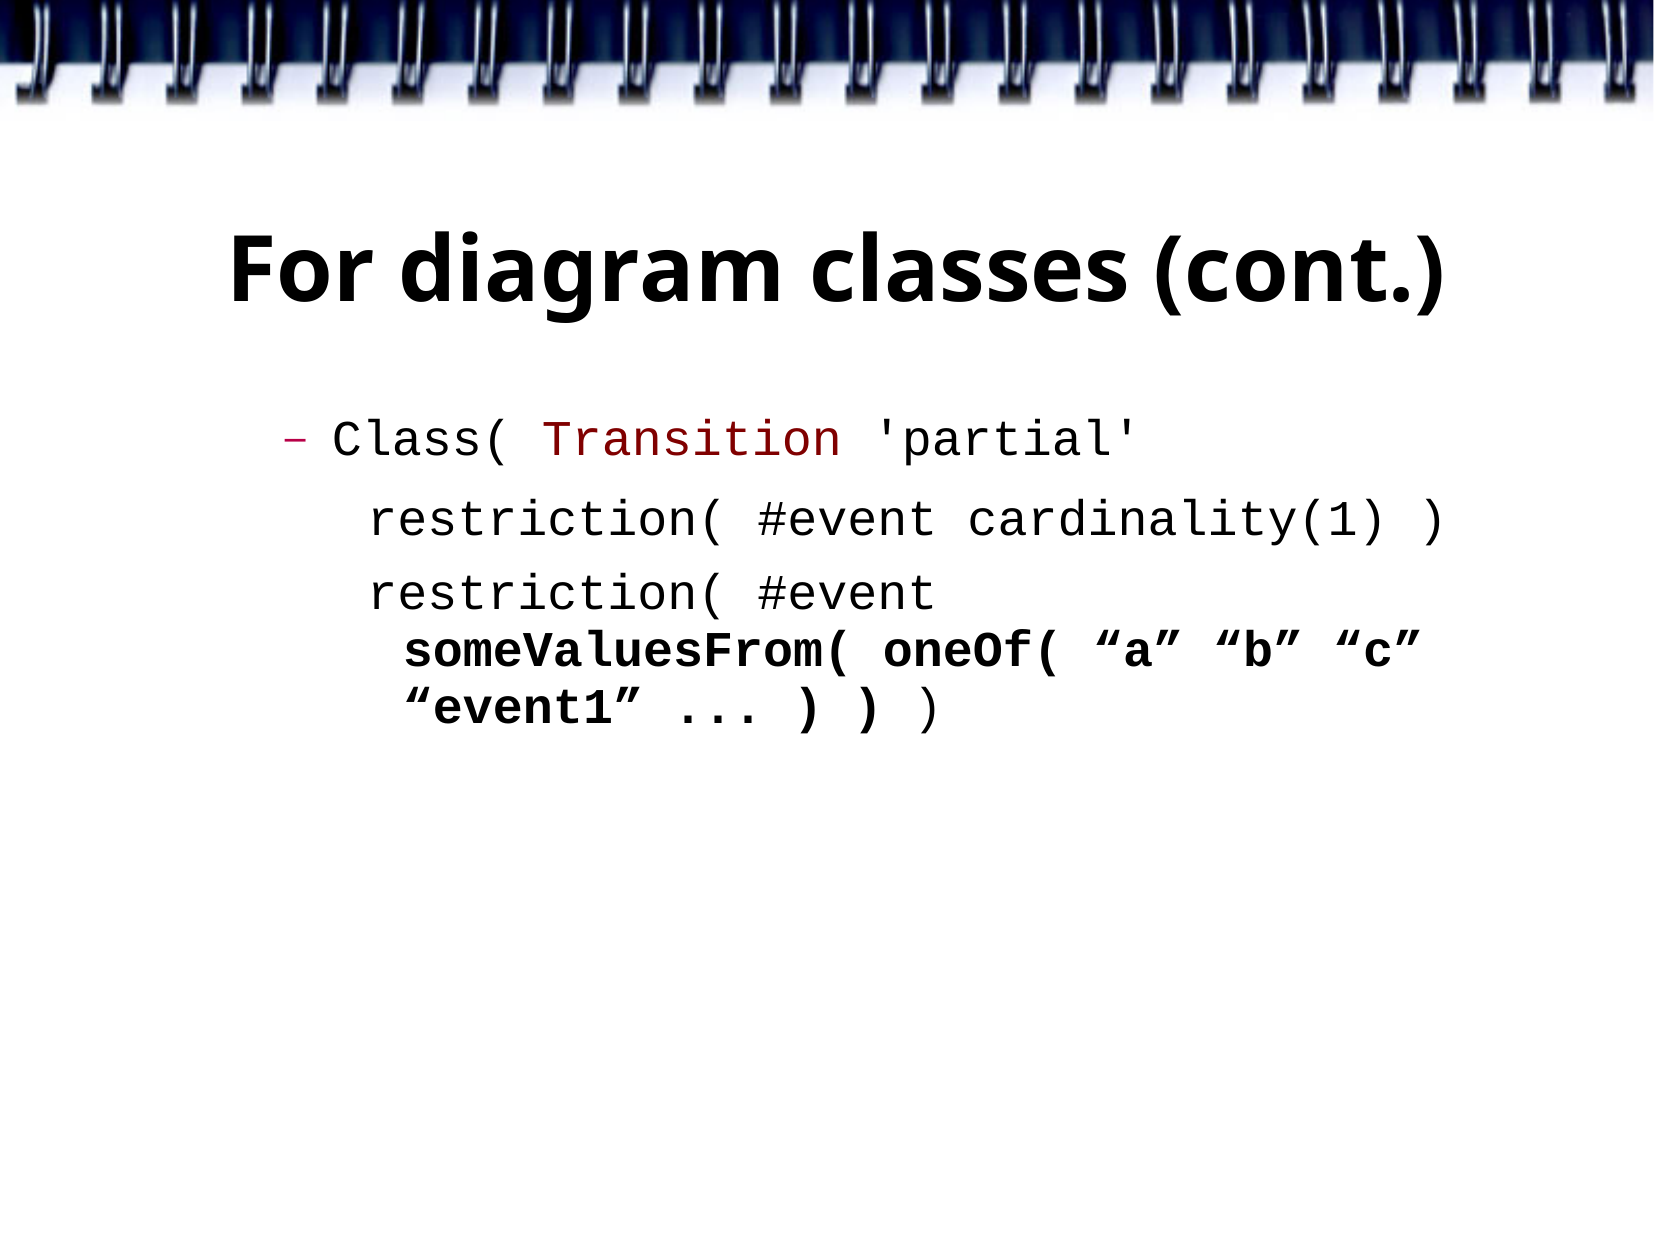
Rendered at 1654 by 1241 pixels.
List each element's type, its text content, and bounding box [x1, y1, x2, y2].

picture [0, 0, 1654, 121]
list Class( Transition 'partial' restriction( #event cardinality(1) ) restriction( #event someValuesFrom( oneOf( “a” “b” “c” “event1” ... ) ) ) [190, 413, 1506, 730]
title For diagram classes (cont.) [139, 208, 1535, 323]
